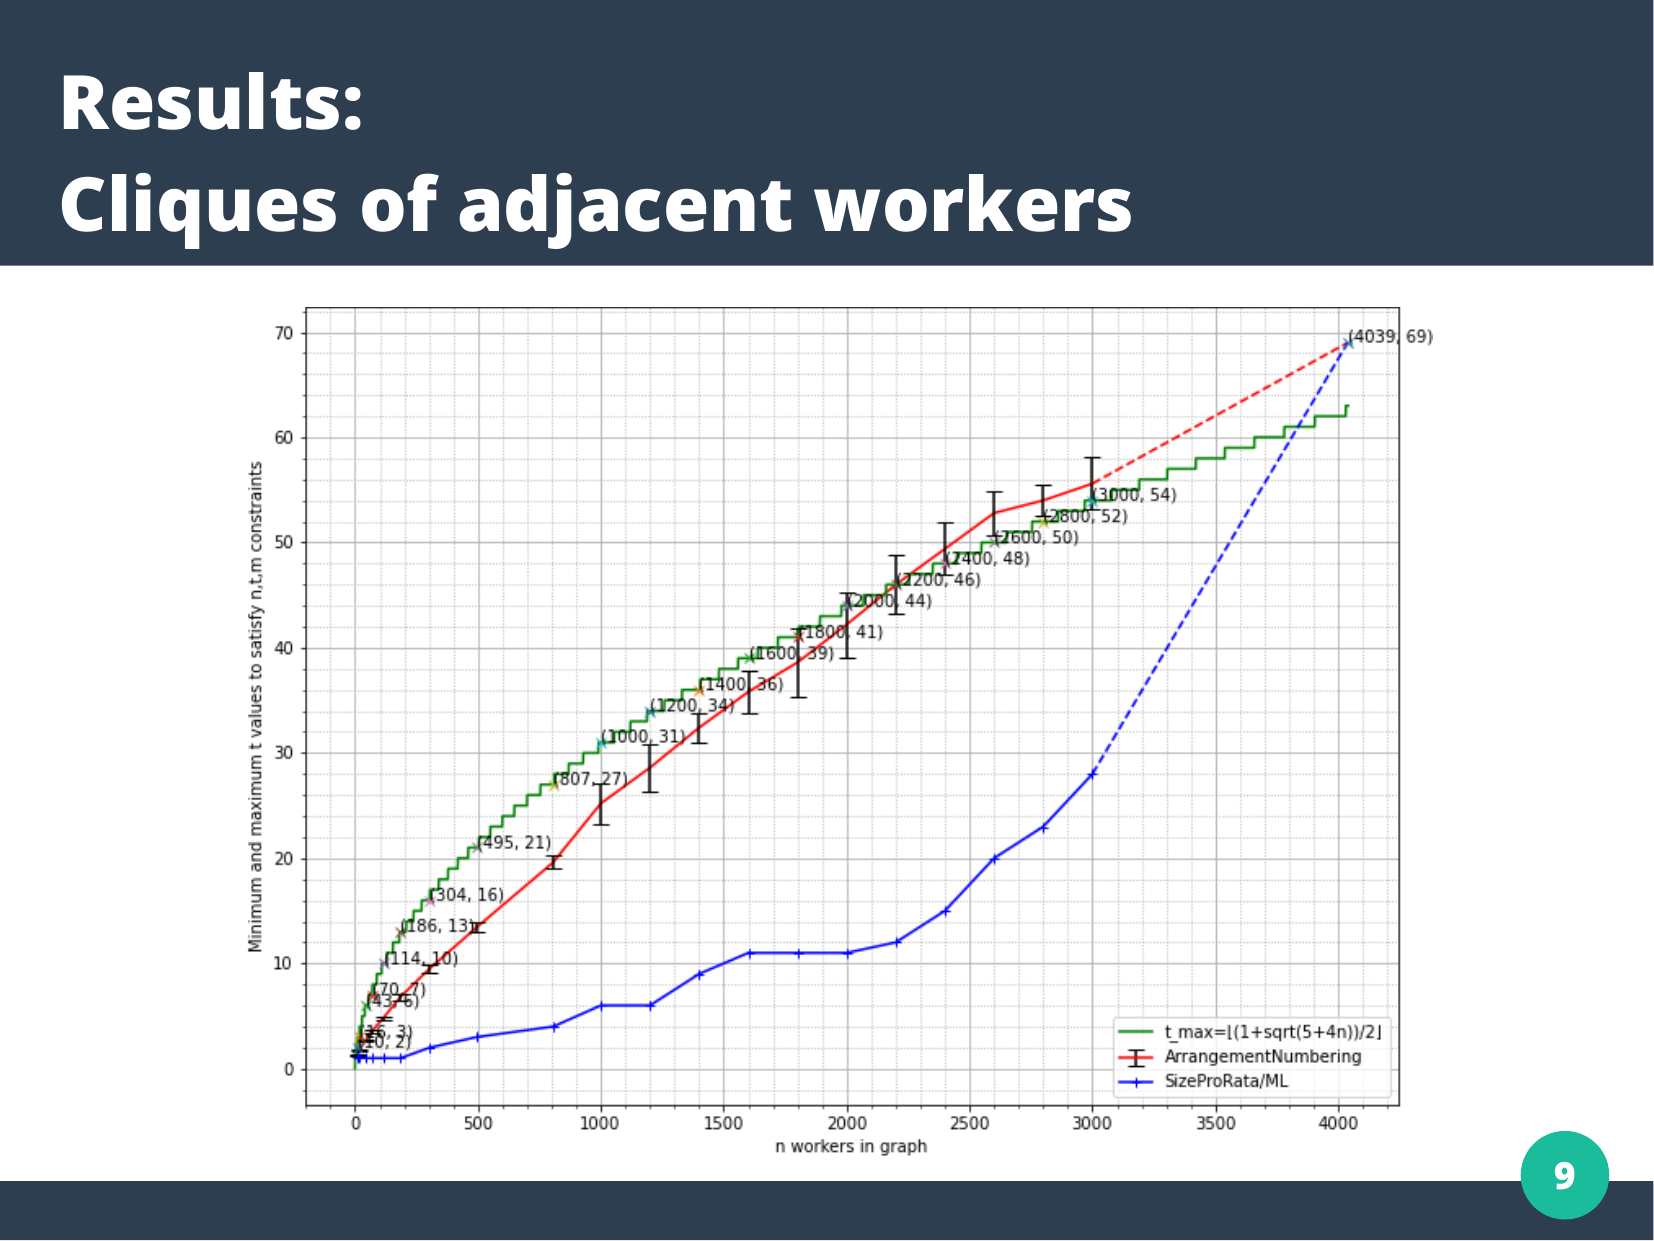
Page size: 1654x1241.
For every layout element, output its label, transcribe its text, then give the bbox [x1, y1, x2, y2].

title Results: Cliques of adjacent workers [59, 49, 1595, 207]
picture [242, 307, 1433, 1164]
